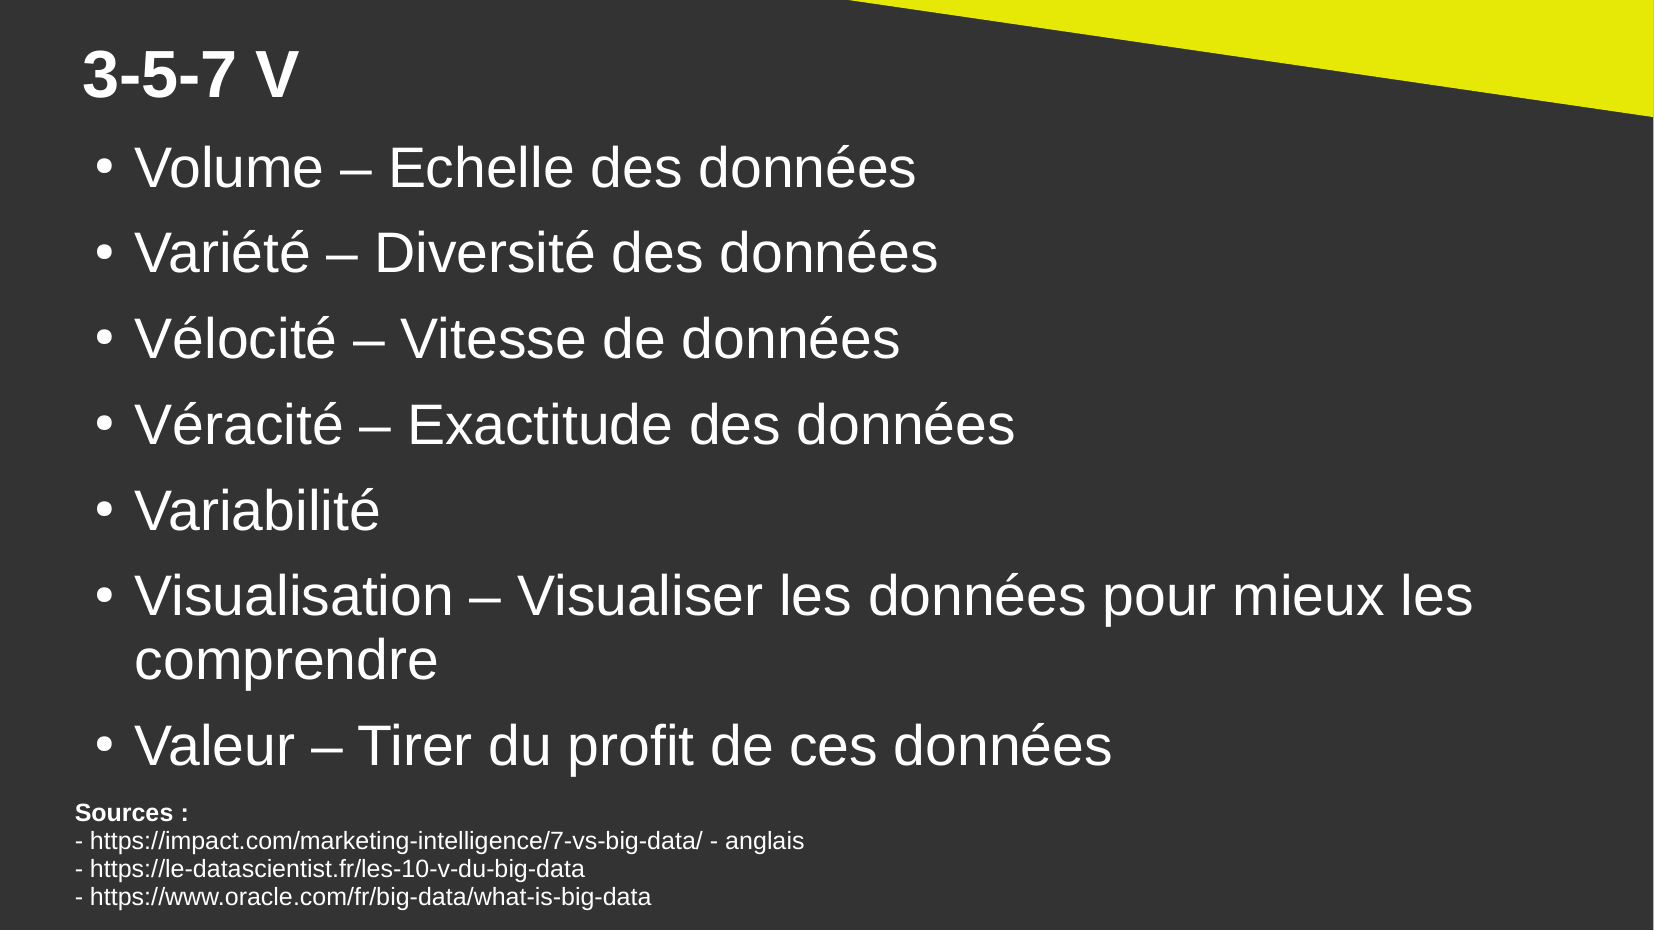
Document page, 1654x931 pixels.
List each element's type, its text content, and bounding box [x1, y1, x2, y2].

list Volume – Echelle des données Variété – Diversité des données Vélocité – Vitesse de données Véracité – Exactitude des données Variabilité Visualisation – Visualiser les données pour mieux les comprendre Valeur – Tirer du profit de ces données [80, 135, 1620, 780]
title 3-5-7 V [82, 37, 1571, 114]
text_box Sources : - https://impact.com/marketing-intelligence/7-vs-big-data/ - anglais - https://le-datascientist.fr/les-10-v-du-big-data - https://www.oracle.com/fr/big-data/what-is-big-data [60, 791, 1546, 931]
text_box [848, 0, 1654, 118]
